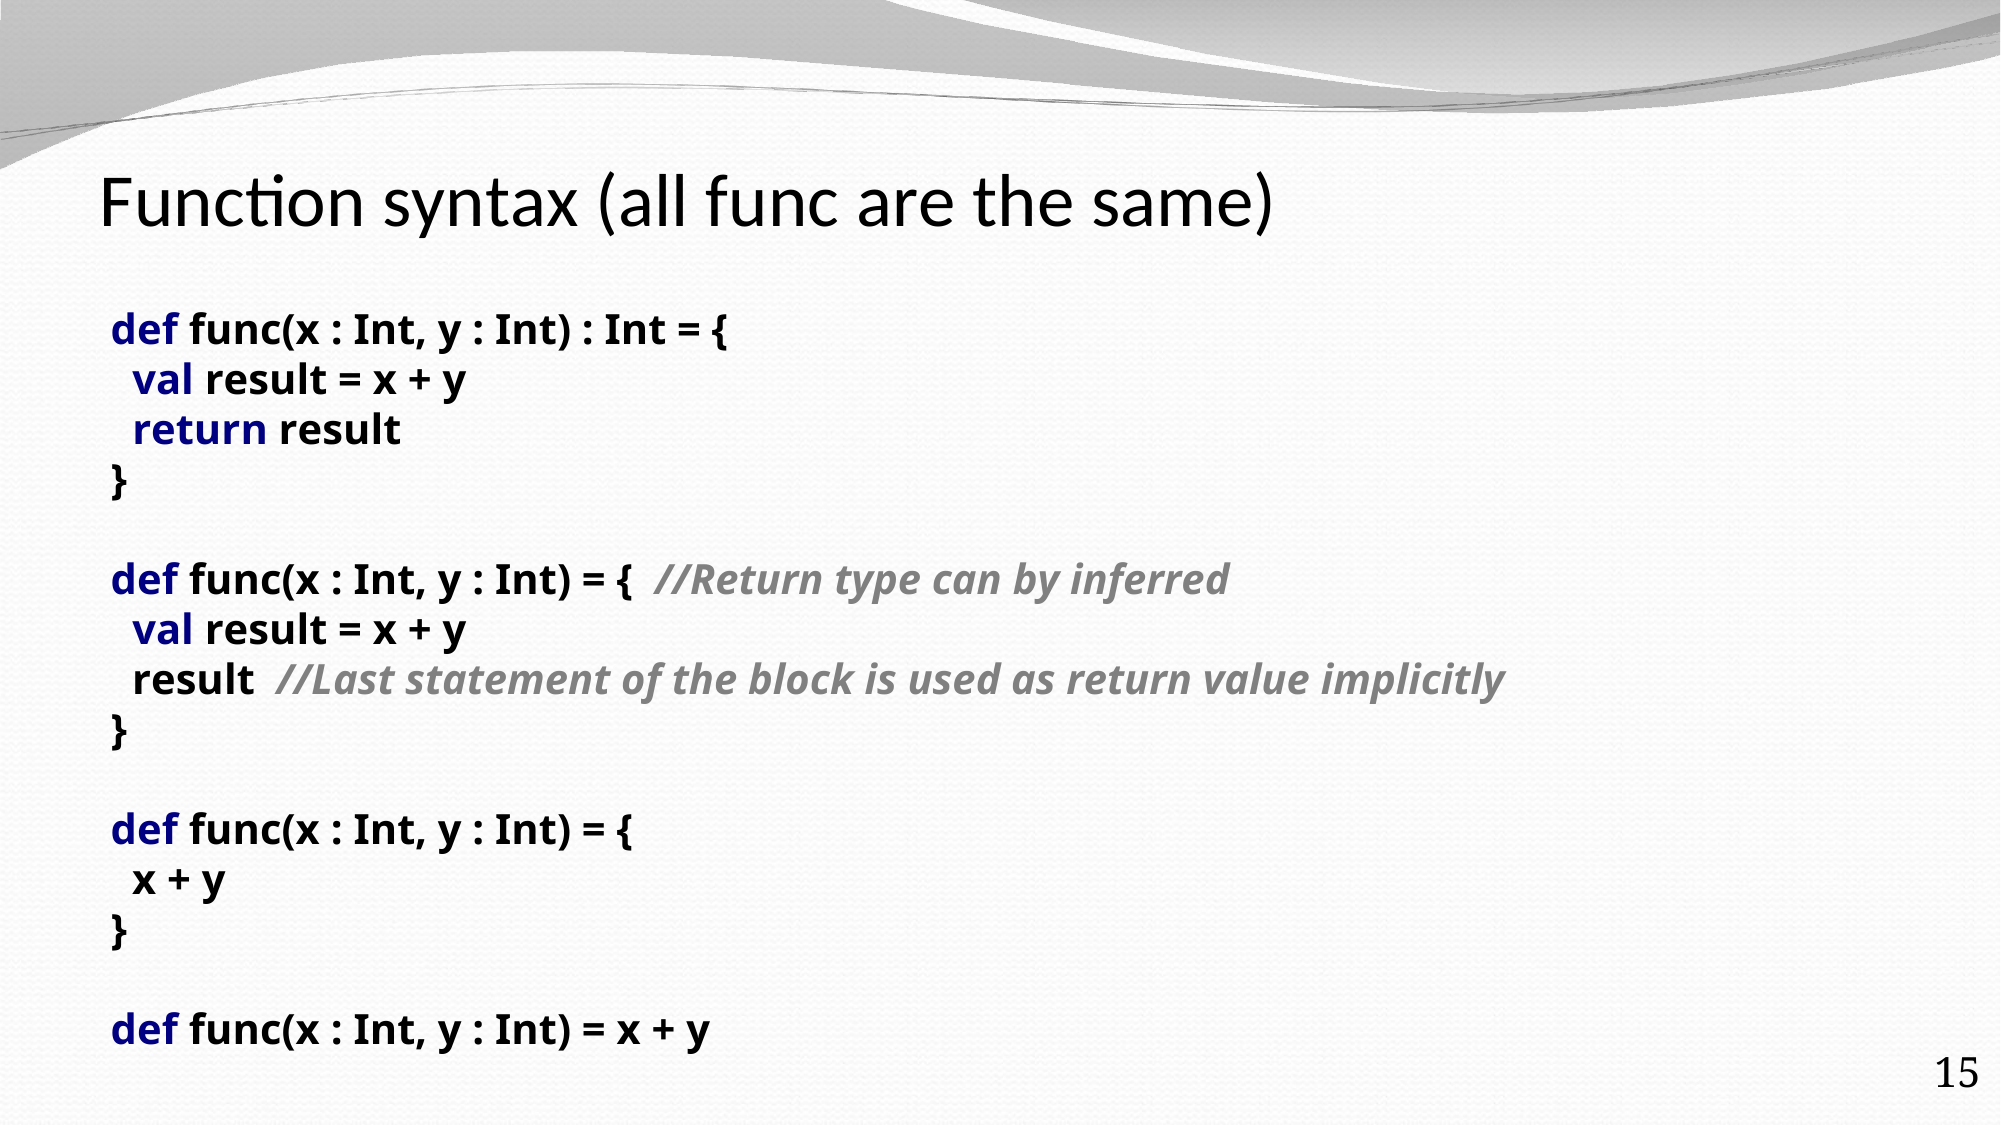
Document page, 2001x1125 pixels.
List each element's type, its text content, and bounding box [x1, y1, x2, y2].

text_box <numéro> [1813, 1042, 1981, 1103]
text_box def func(x : Int, y : Int) : Int = { val result = x + y return result } def func(x : Int, y : Int) = { //Return type can by inferred val result = x + y result //Last statement of the block is used as return value implicitly } def func(x : Int, y : Int) = { x + y } def func(x : Int, y : Int) = x + y [95, 295, 1689, 1110]
title Function syntax (all func are the same) [99, 54, 1985, 242]
picture [0, 0, 2001, 1125]
